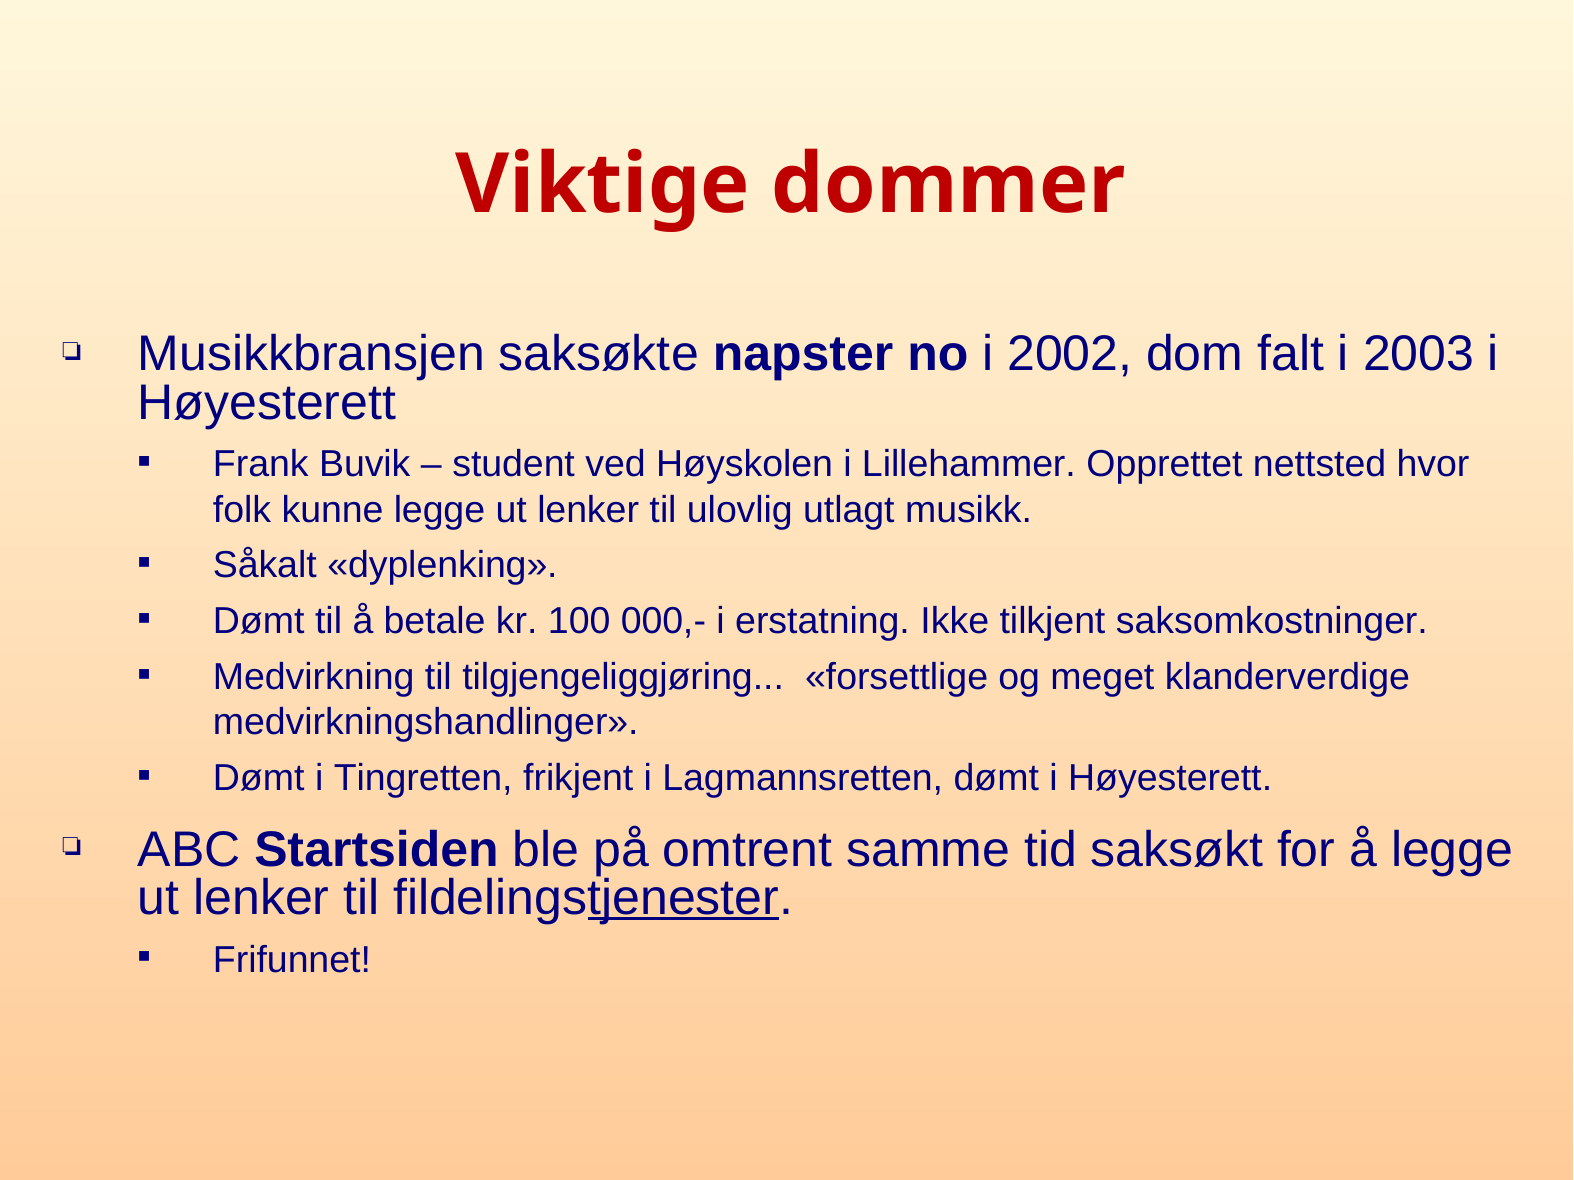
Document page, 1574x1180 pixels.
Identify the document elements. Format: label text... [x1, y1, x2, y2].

list Musikkbransjen saksøkte napster no i 2002, dom falt i 2003 i Høyesterett Frank Buvik – student ved Høyskolen i Lillehammer. Opprettet nettsted hvor folk kunne legge ut lenker til ulovlig utlagt musikk. Såkalt «dyplenking». Dømt til å betale kr. 100 000,- i erstatning. Ikke tilkjent saksomkostninger. Medvirkning til tilgjengeliggjøring... «forsettlige og meget klanderverdige medvirkningshandlinger». Dømt i Tingretten, frikjent i Lagmannsretten, dømt i Høyesterett. ABC Startsiden ble på omtrent samme tid saksøkt for å legge ut lenker til fildelingstjenester. Frifunnet! [62, 332, 1516, 1166]
title Viktige dommer [39, 54, 1543, 309]
